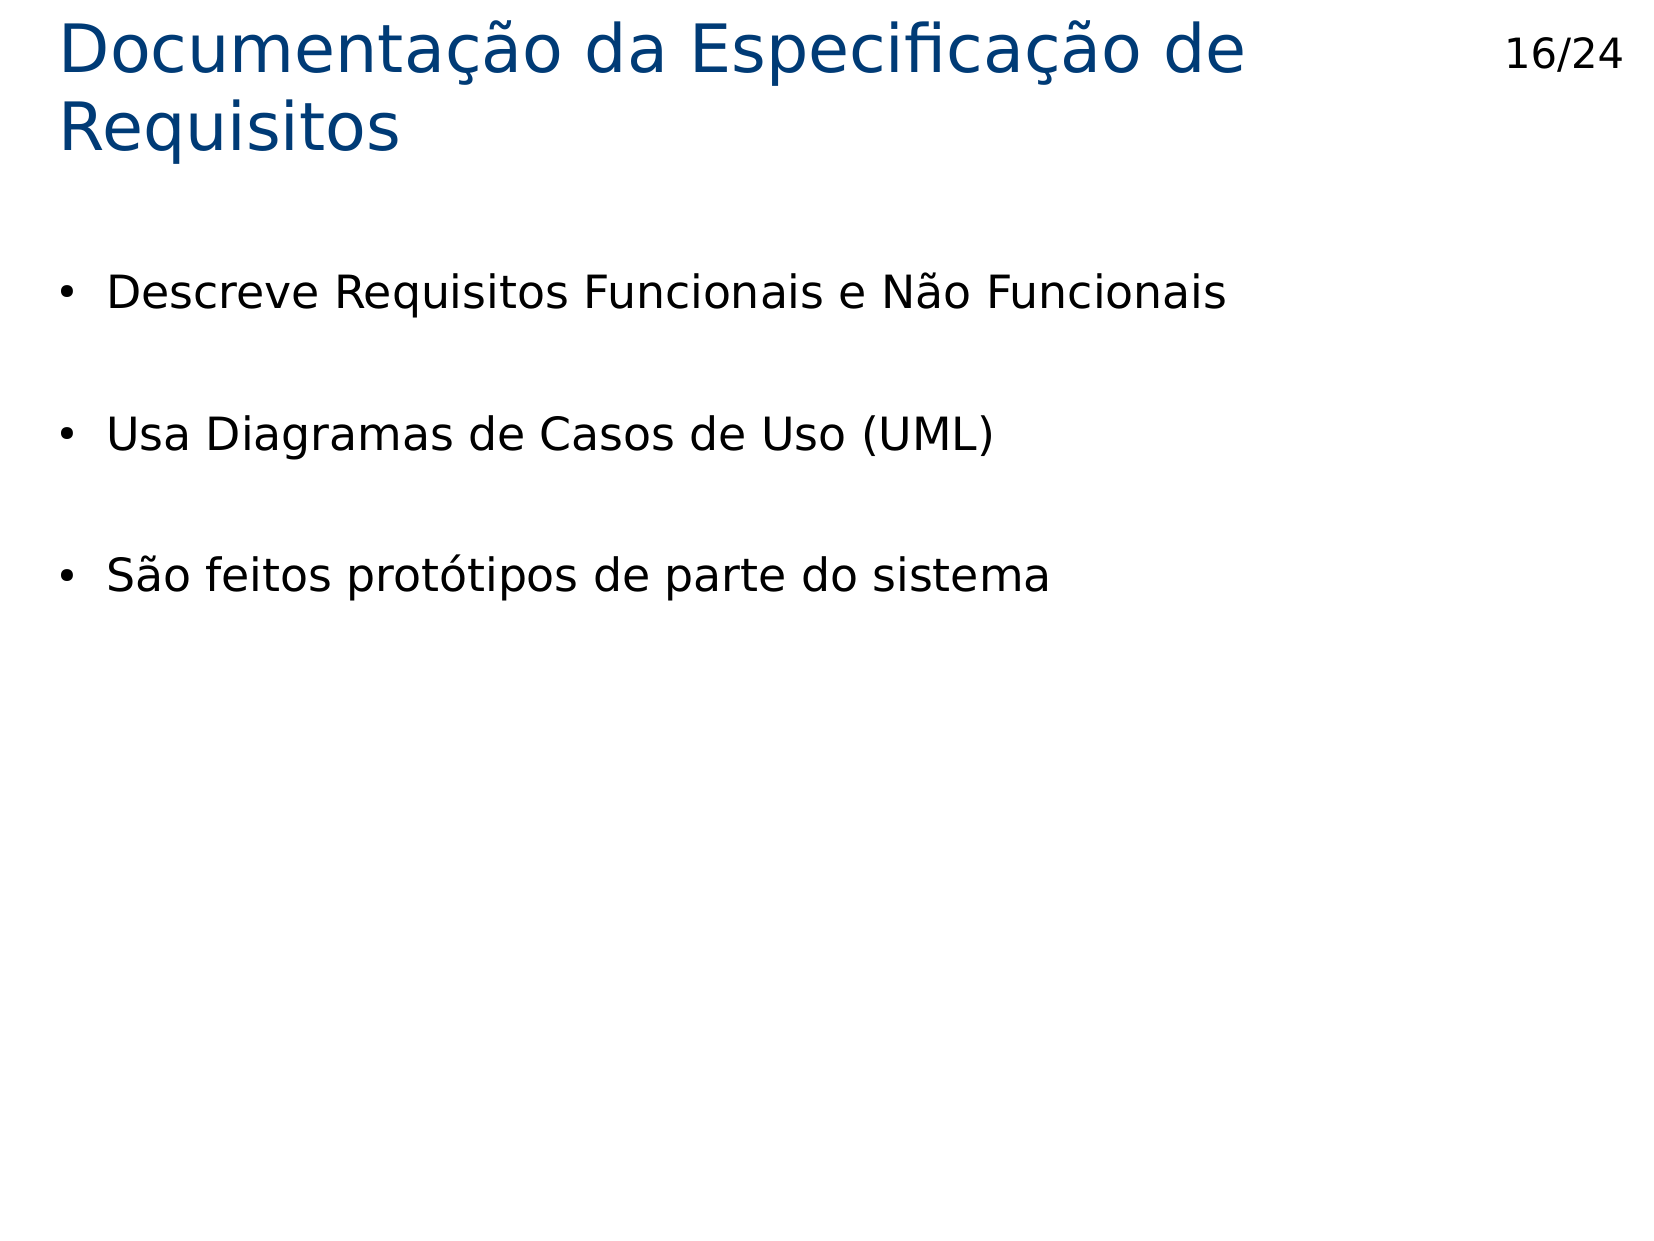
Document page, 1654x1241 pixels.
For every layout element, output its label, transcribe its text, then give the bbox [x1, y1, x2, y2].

title Documentação da Especificação de Requisitos [59, 10, 1506, 167]
list Descreve Requisitos Funcionais e Não Funcionais Usa Diagramas de Casos de Uso (UML) São feitos protótipos de parte do sistema [59, 265, 1625, 1211]
